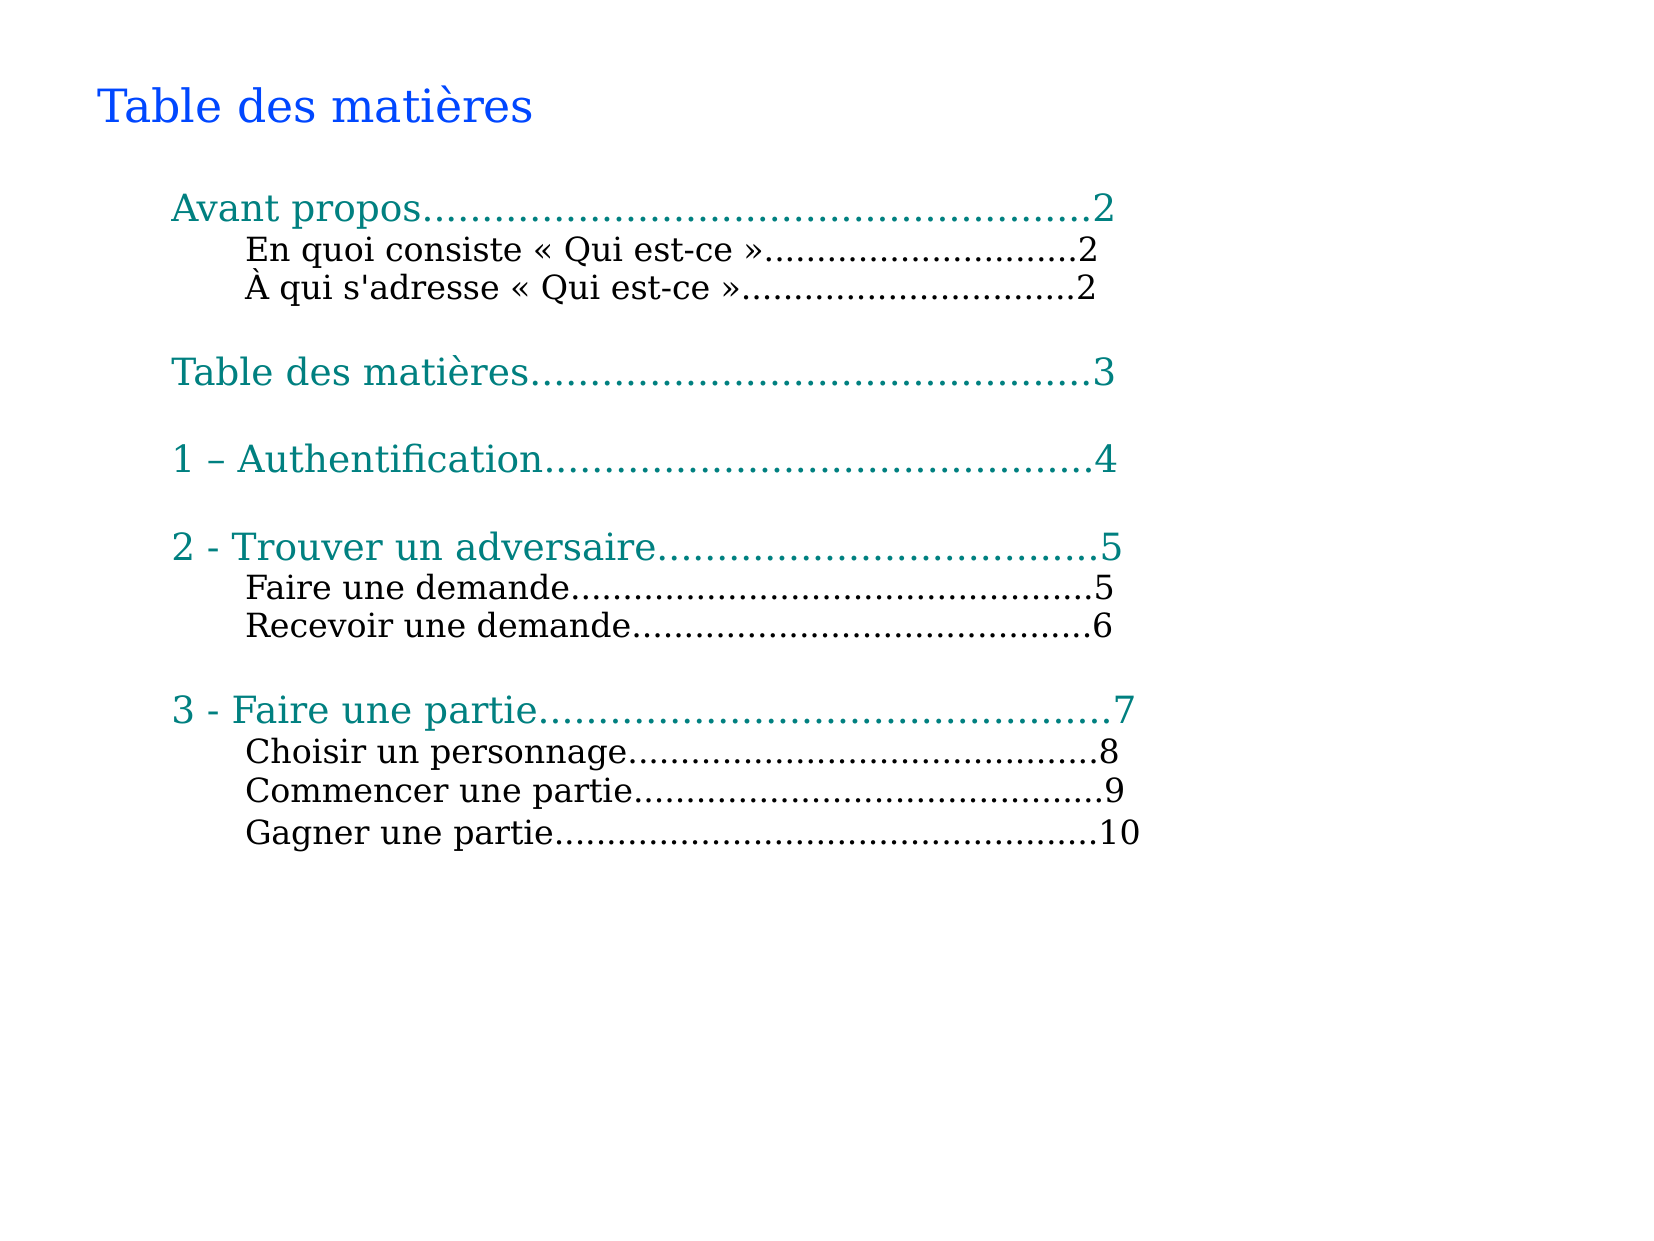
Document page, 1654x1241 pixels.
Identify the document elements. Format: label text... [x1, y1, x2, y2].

text_box Table des matières Avant propos........................................................2 En quoi consiste « Qui est-ce »..............................2 À qui s'adresse « Qui est-ce »................................2 Table des matières...............................................3 1 – Authentification..............................................4 2 - Trouver un adversaire.....................................5 Faire une demande..................................................5 Recevoir une demande............................................6 3 - Faire une partie................................................7 Choisir un personnage.............................................8 Commencer une partie.............................................9 Gagner une partie....................................................10 [82, 73, 1619, 861]
